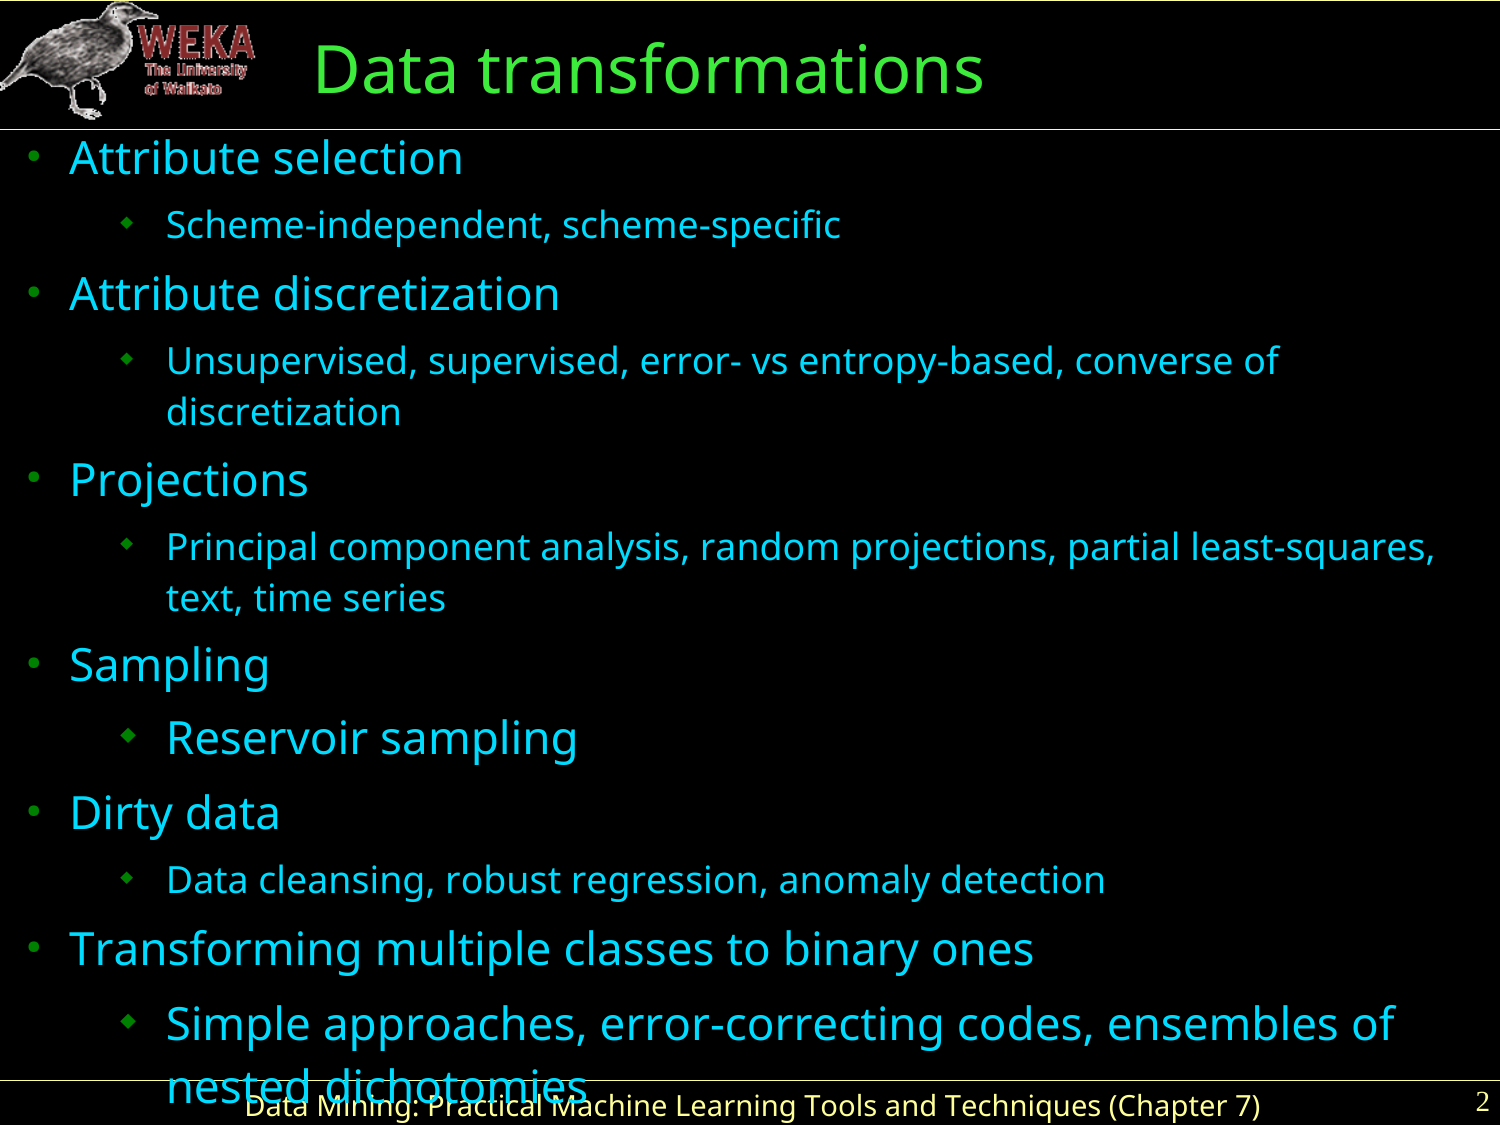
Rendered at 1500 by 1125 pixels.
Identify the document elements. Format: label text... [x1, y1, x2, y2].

picture [0, 1, 266, 129]
text_box Attribute selection Scheme-independent, scheme-specific Attribute discretization Unsupervised, supervised, error- vs entropy-based, converse of discretization Projections Principal component analysis, random projections, partial least-squares, text, time series Sampling Reservoir sampling Dirty data Data cleansing, robust regression, anomaly detection Transforming multiple classes to binary ones Simple approaches, error-correcting codes, ensembles of nested dichotomies Calibrating class probabilities [11, 118, 1500, 991]
title Data transformations [297, 0, 1500, 118]
